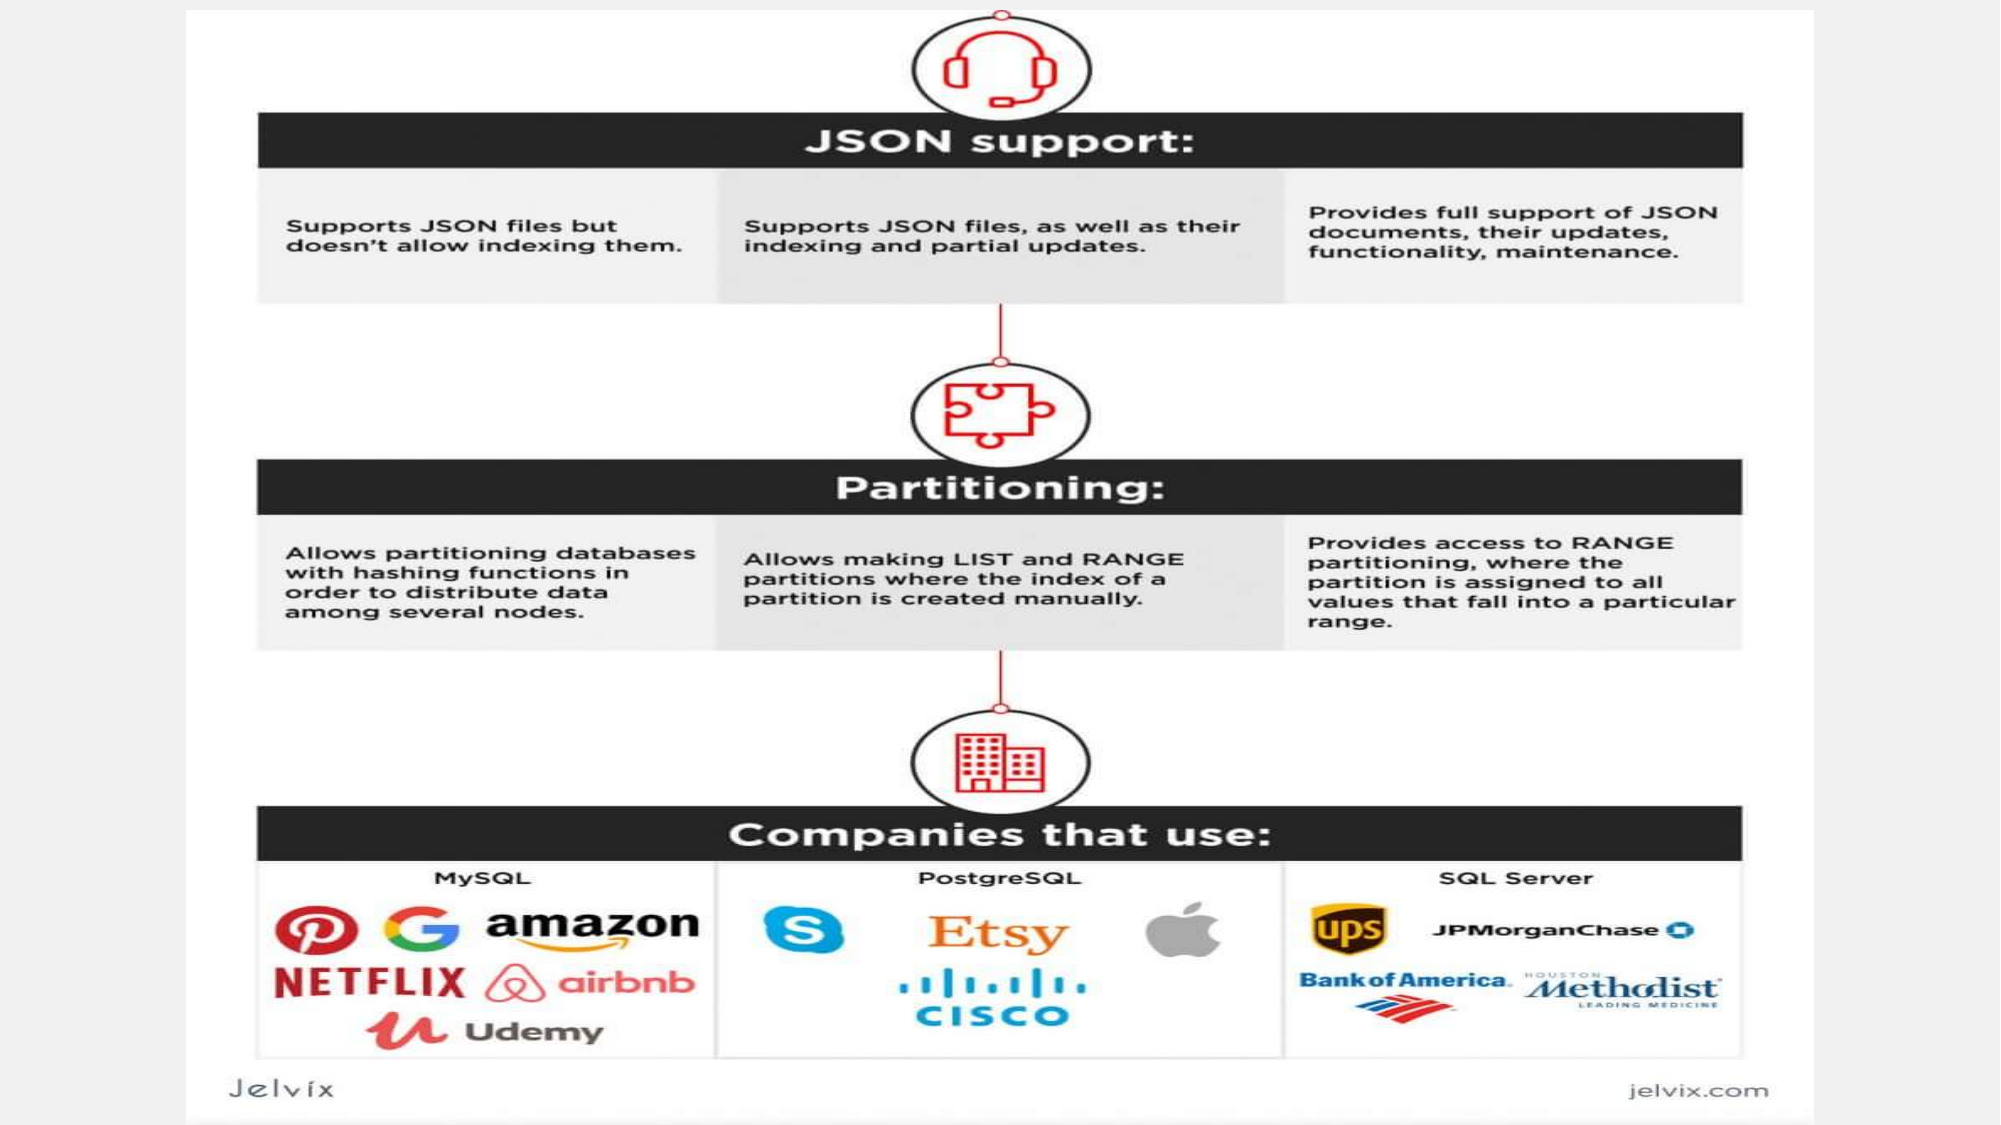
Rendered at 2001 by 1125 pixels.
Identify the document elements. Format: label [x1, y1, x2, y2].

picture [186, 10, 1814, 1125]
